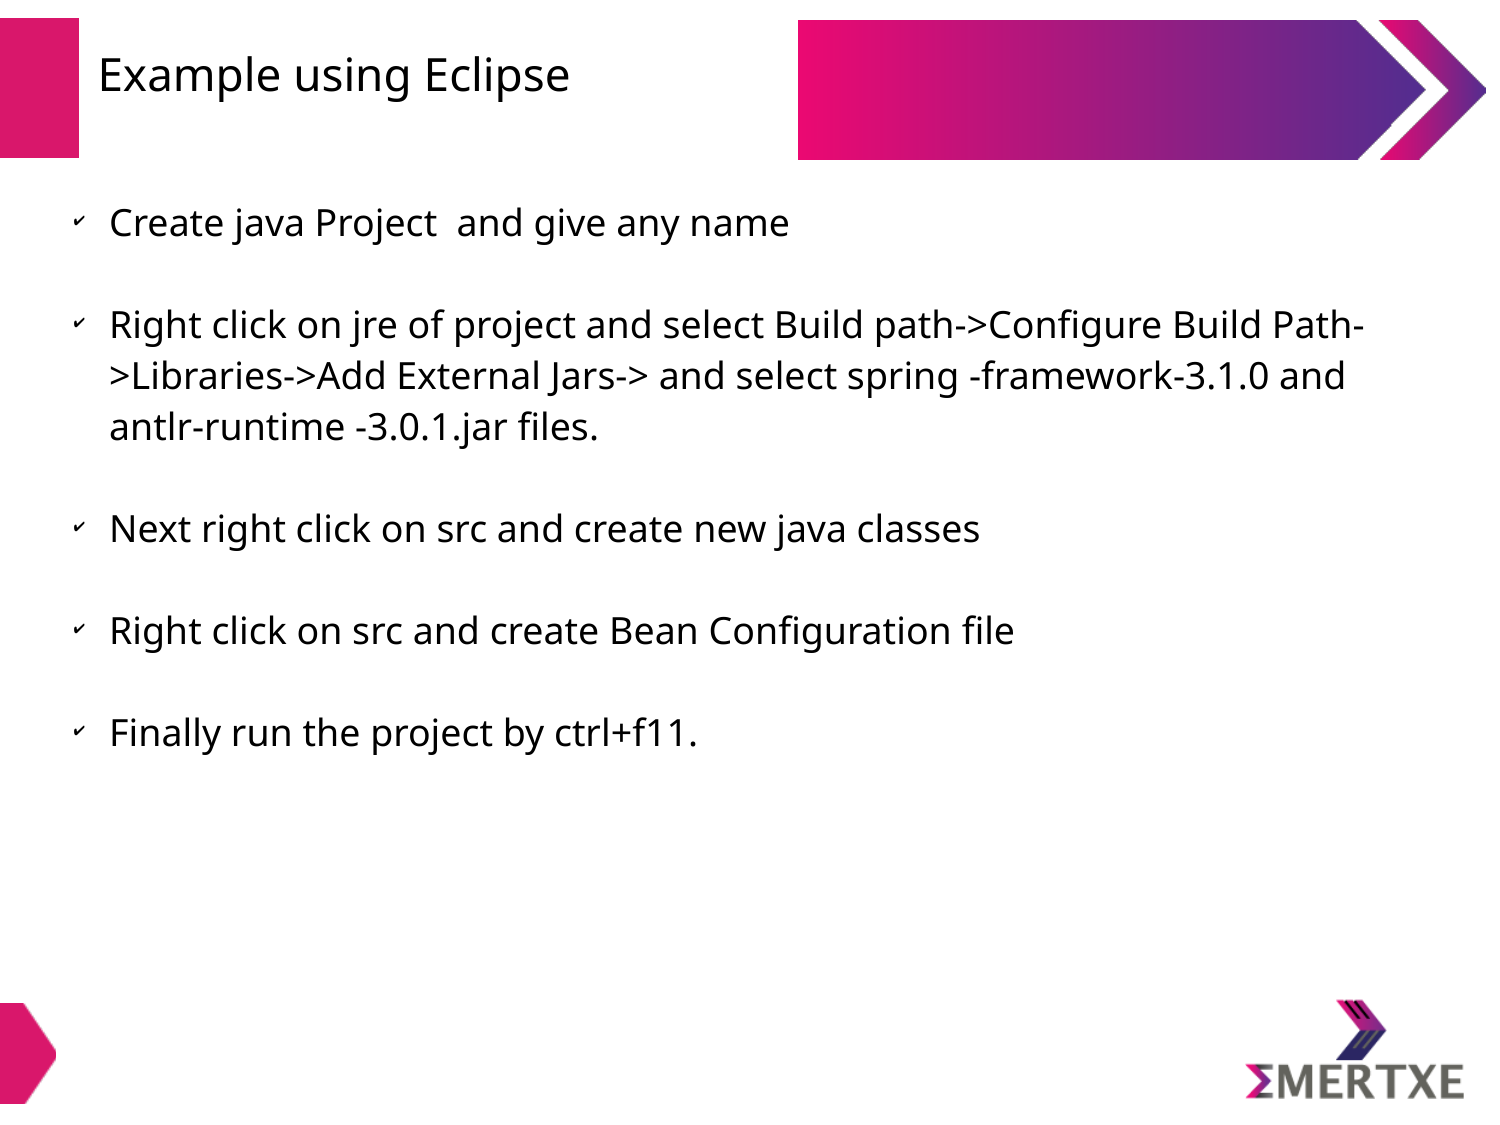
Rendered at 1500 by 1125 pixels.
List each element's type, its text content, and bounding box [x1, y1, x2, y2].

picture [798, 20, 1486, 160]
text_box Create java Project and give any name Right click on jre of project and select Build path->Configure Build Path->Libraries->Add External Jars-> and select spring -framework-3.1.0 and antlr-runtime -3.0.1.jar files. Next right click on src and create new java classes Right click on src and create Bean Configuration file Finally run the project by ctrl+f11. [59, 188, 1441, 732]
picture [1245, 996, 1465, 1099]
text_box Example using Eclipse [82, 35, 792, 104]
